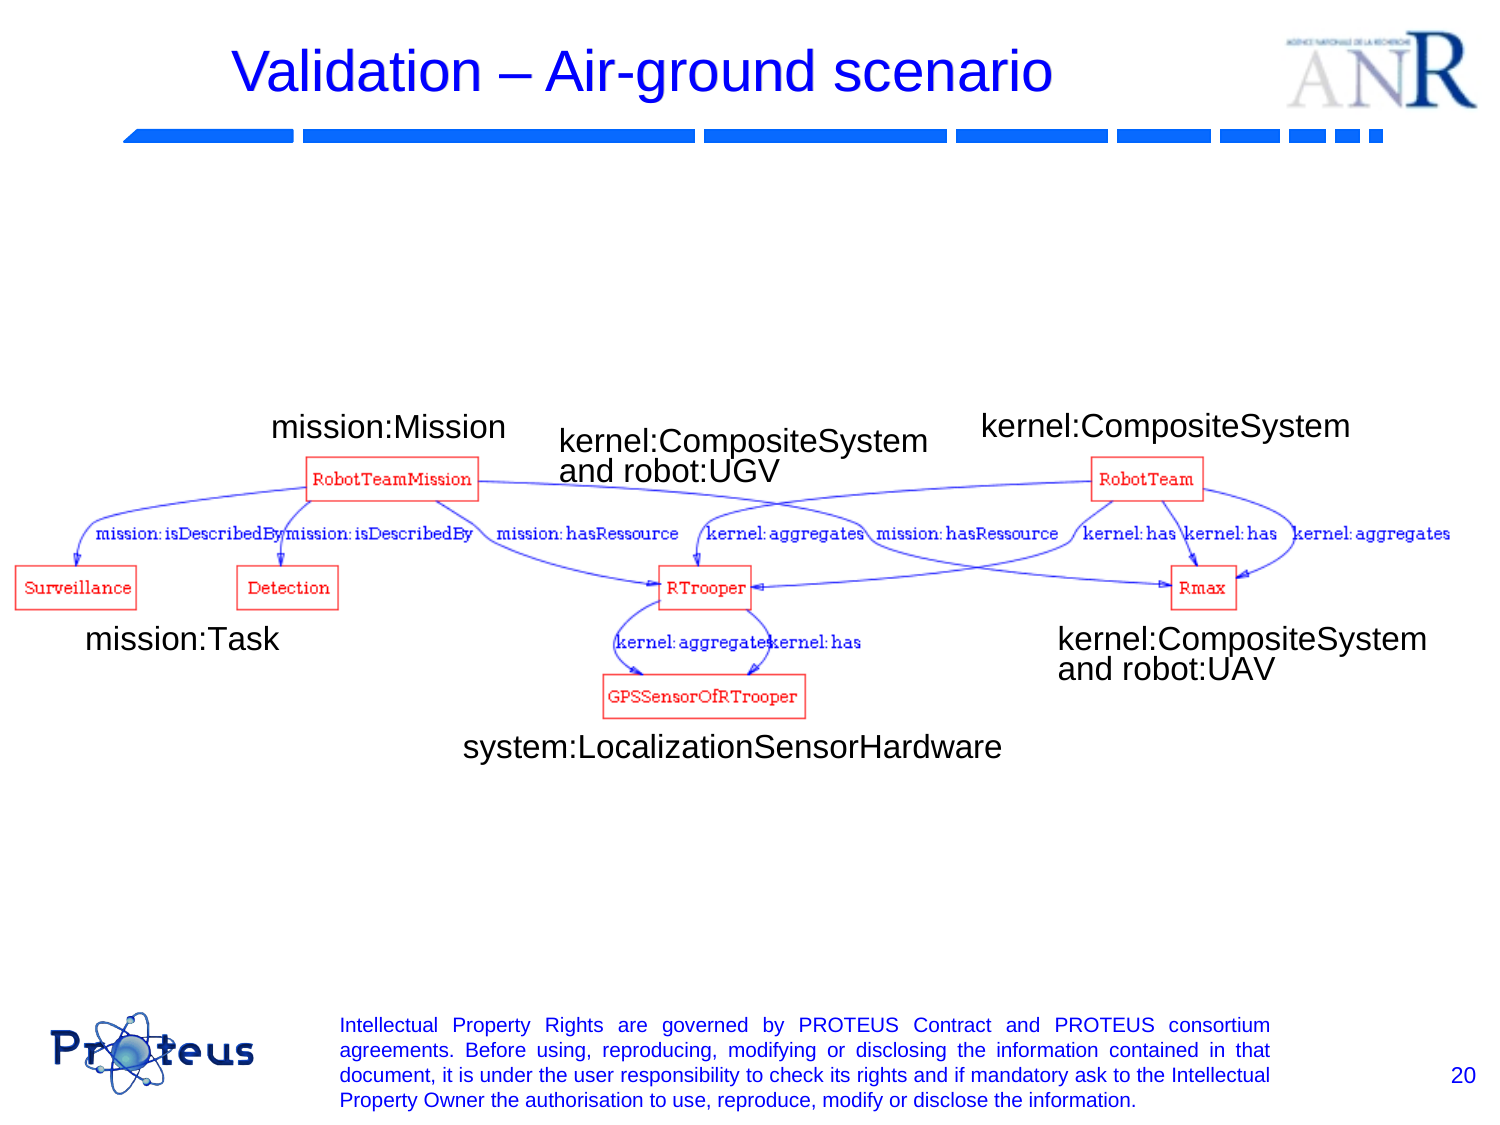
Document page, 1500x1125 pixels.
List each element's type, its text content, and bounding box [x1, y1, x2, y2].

text_box kernel:CompositeSystem [966, 405, 1367, 452]
picture [0, 428, 1500, 736]
text_box system:LocalizationSensorHardware [448, 727, 1019, 773]
title Validation – Air-ground scenario [23, 11, 1264, 130]
picture [1281, 27, 1484, 115]
text_box kernel:CompositeSystem and robot:UAV [1042, 618, 1443, 694]
text_box kernel:CompositeSystem and robot:UGV [544, 420, 944, 497]
text_box mission:Task [70, 619, 291, 665]
text_box mission:Mission [256, 407, 521, 453]
picture [35, 1003, 272, 1101]
